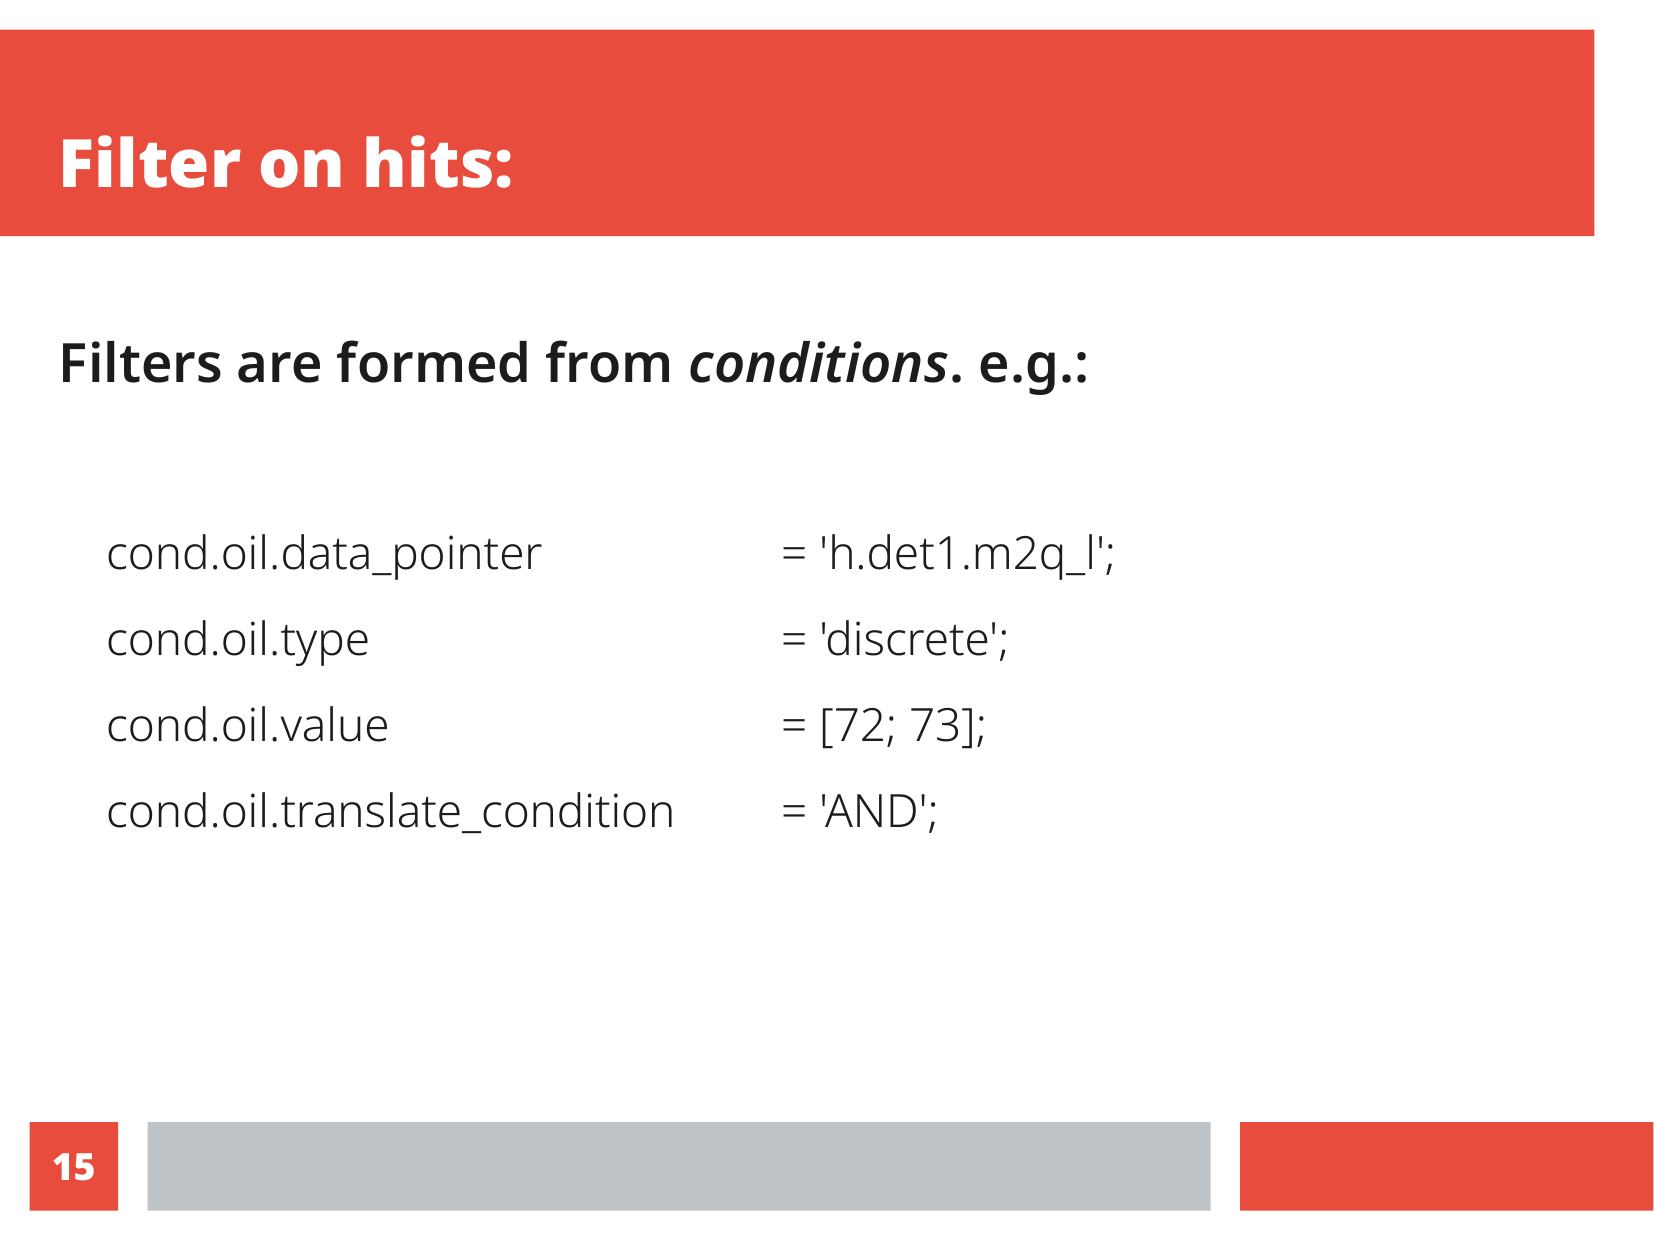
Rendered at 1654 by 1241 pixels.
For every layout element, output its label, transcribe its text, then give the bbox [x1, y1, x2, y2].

title Filter on hits: [59, 59, 1595, 207]
list Filters are formed from conditions. e.g.: cond.oil.data_pointer = 'h.det1.m2q_l'; cond.oil.type = 'discrete'; cond.oil.value = [72; 73]; cond.oil.translate_condition = 'AND'; [59, 324, 1565, 1093]
